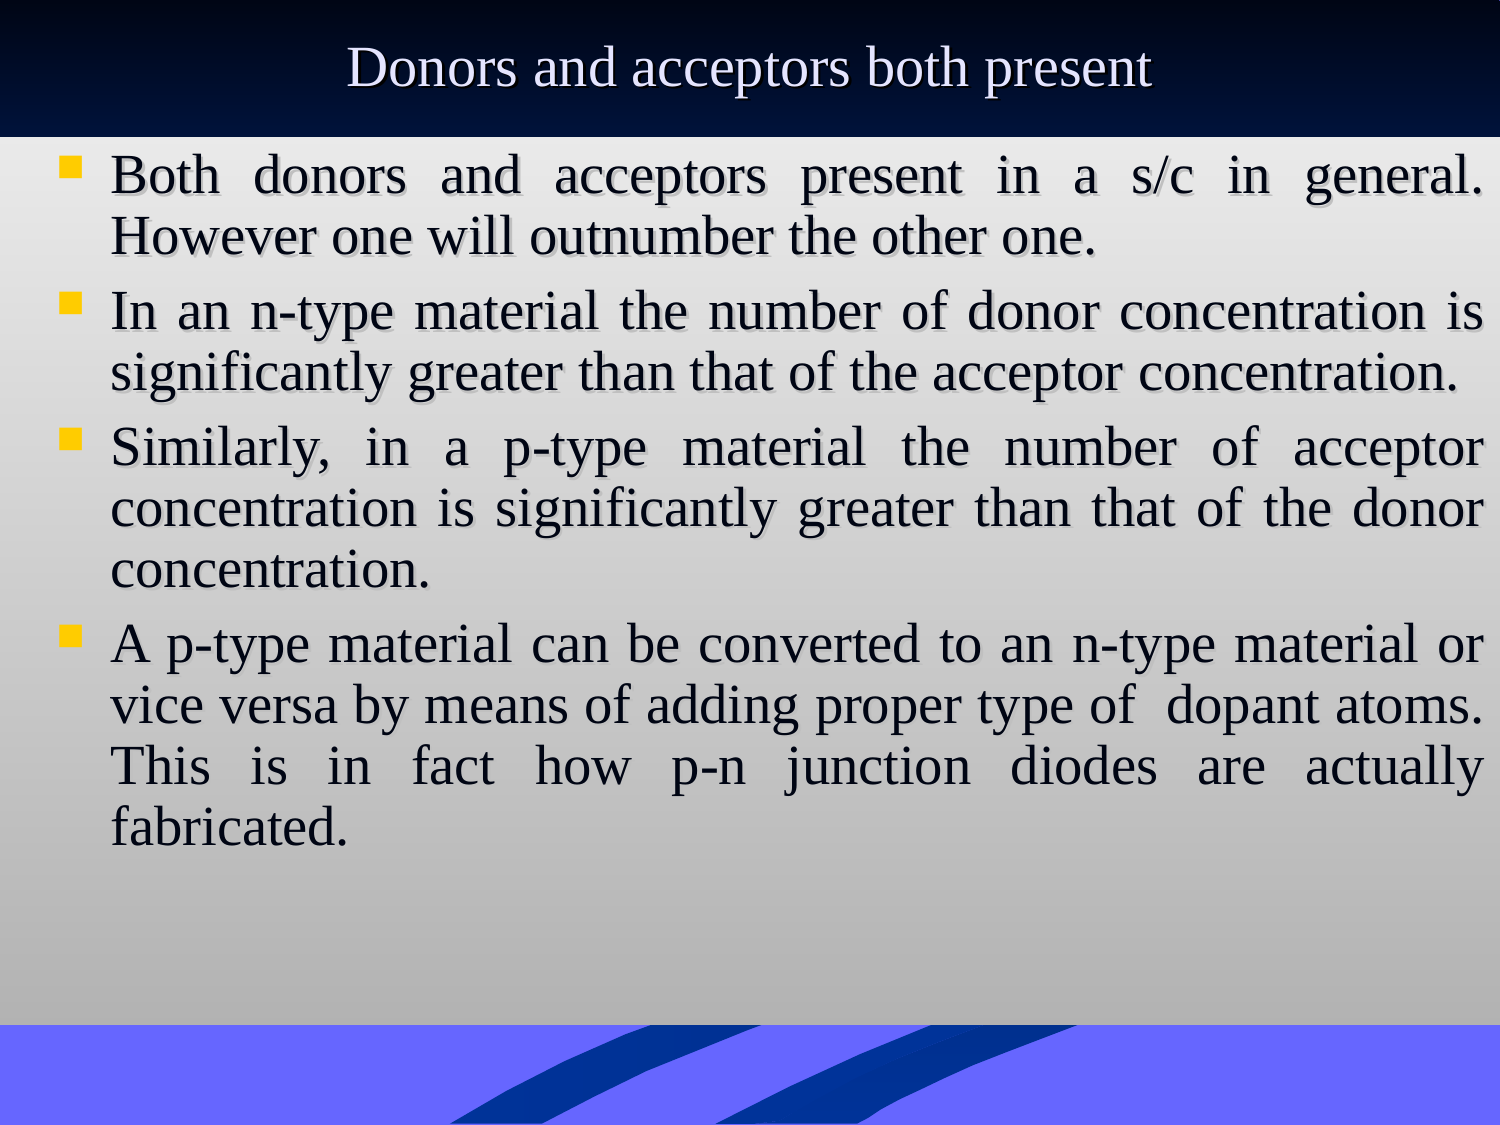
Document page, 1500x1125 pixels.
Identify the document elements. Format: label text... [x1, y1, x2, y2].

title Donors and acceptors both present [41, 0, 1459, 126]
list Both donors and acceptors present in a s/c in general. However one will outnumber the other one. In an n-type material the number of donor concentration is significantly greater than that of the acceptor concentration. Similarly, in a p-type material the number of acceptor concentration is significantly greater than that of the donor concentration. A p-type material can be converted to an n-type material or vice versa by means of adding proper type of dopant atoms. This is in fact how p-n junction diodes are actually fabricated. [41, 137, 1500, 904]
text_box [0, 137, 1500, 1025]
